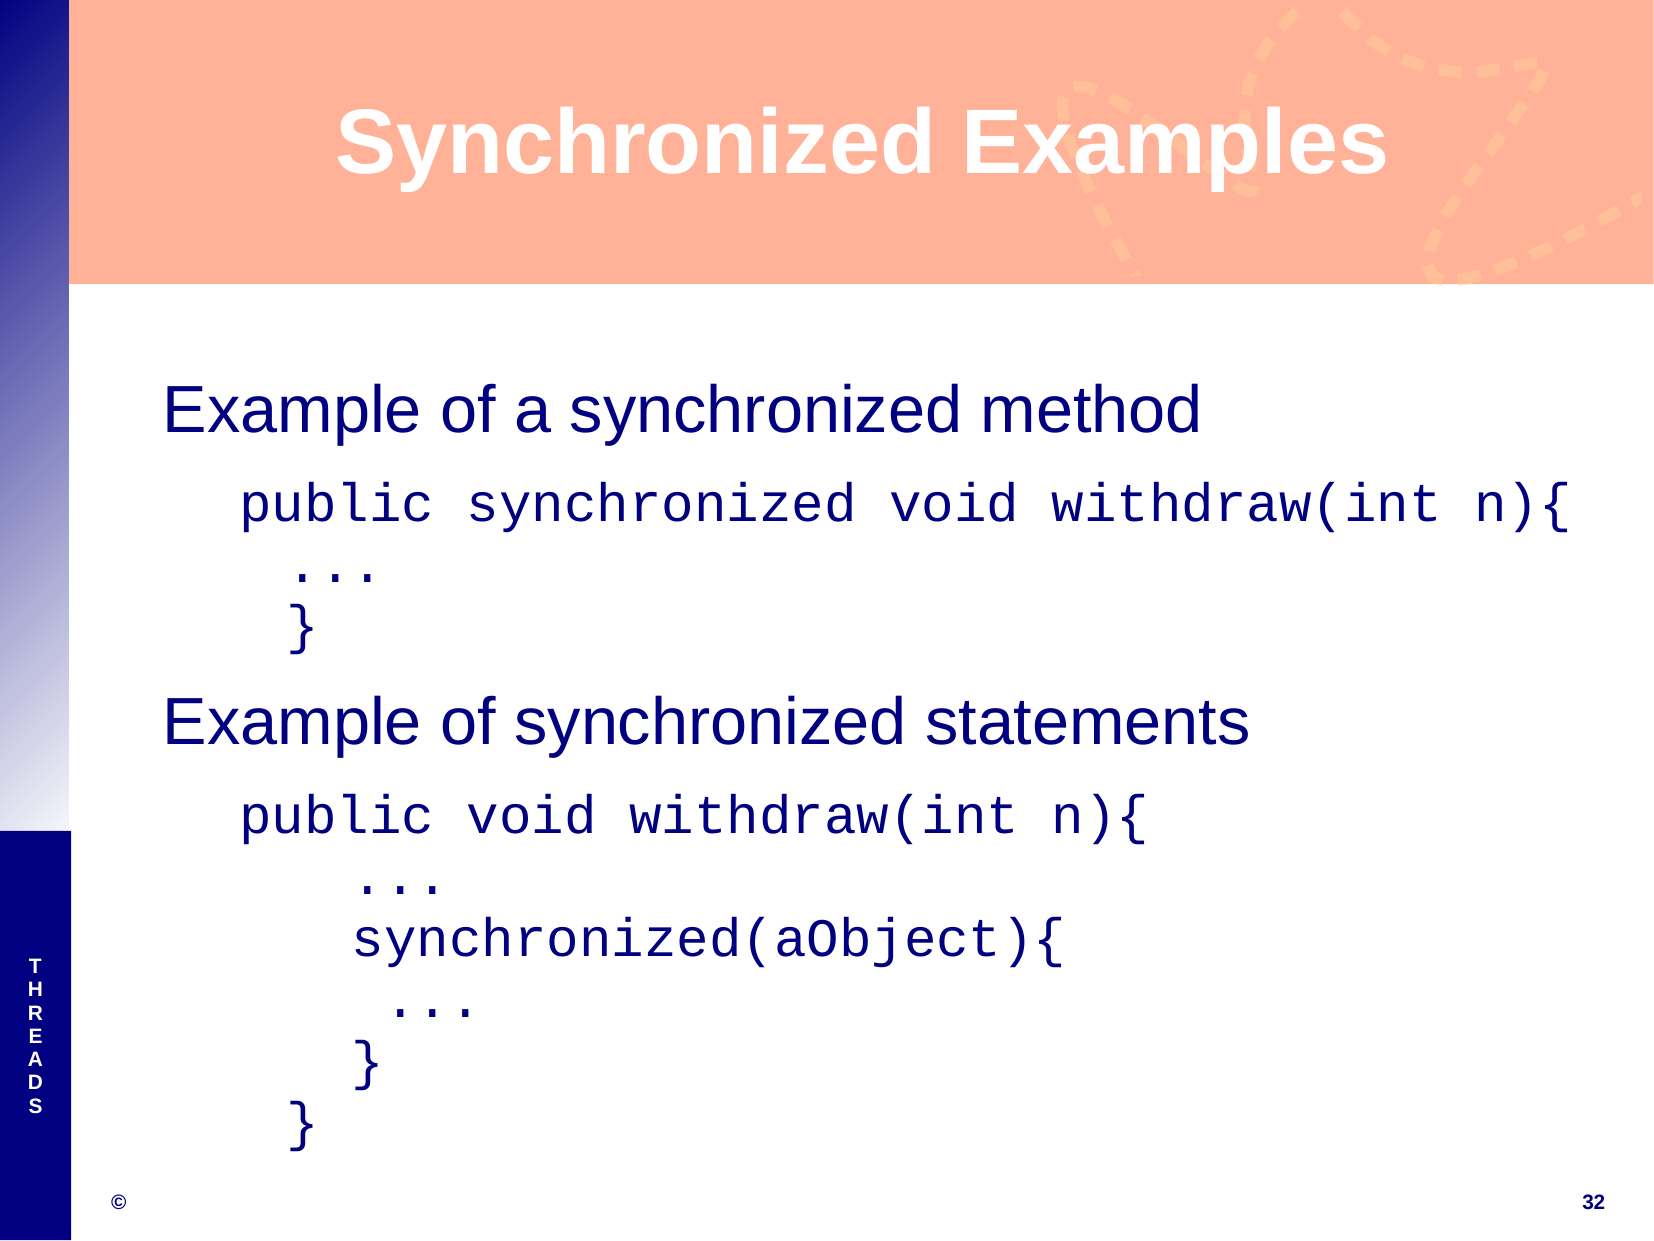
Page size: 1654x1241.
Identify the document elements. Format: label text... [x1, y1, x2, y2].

text_box T H R E A D S [0, 831, 71, 1241]
list Example of a synchronized method public synchronized void withdraw(int n){ ... } Example of synchronized statements public void withdraw(int n){ ... synchronized(aObject){ ... } } [144, 371, 1581, 1124]
title Synchronized Examples [72, 37, 1654, 246]
